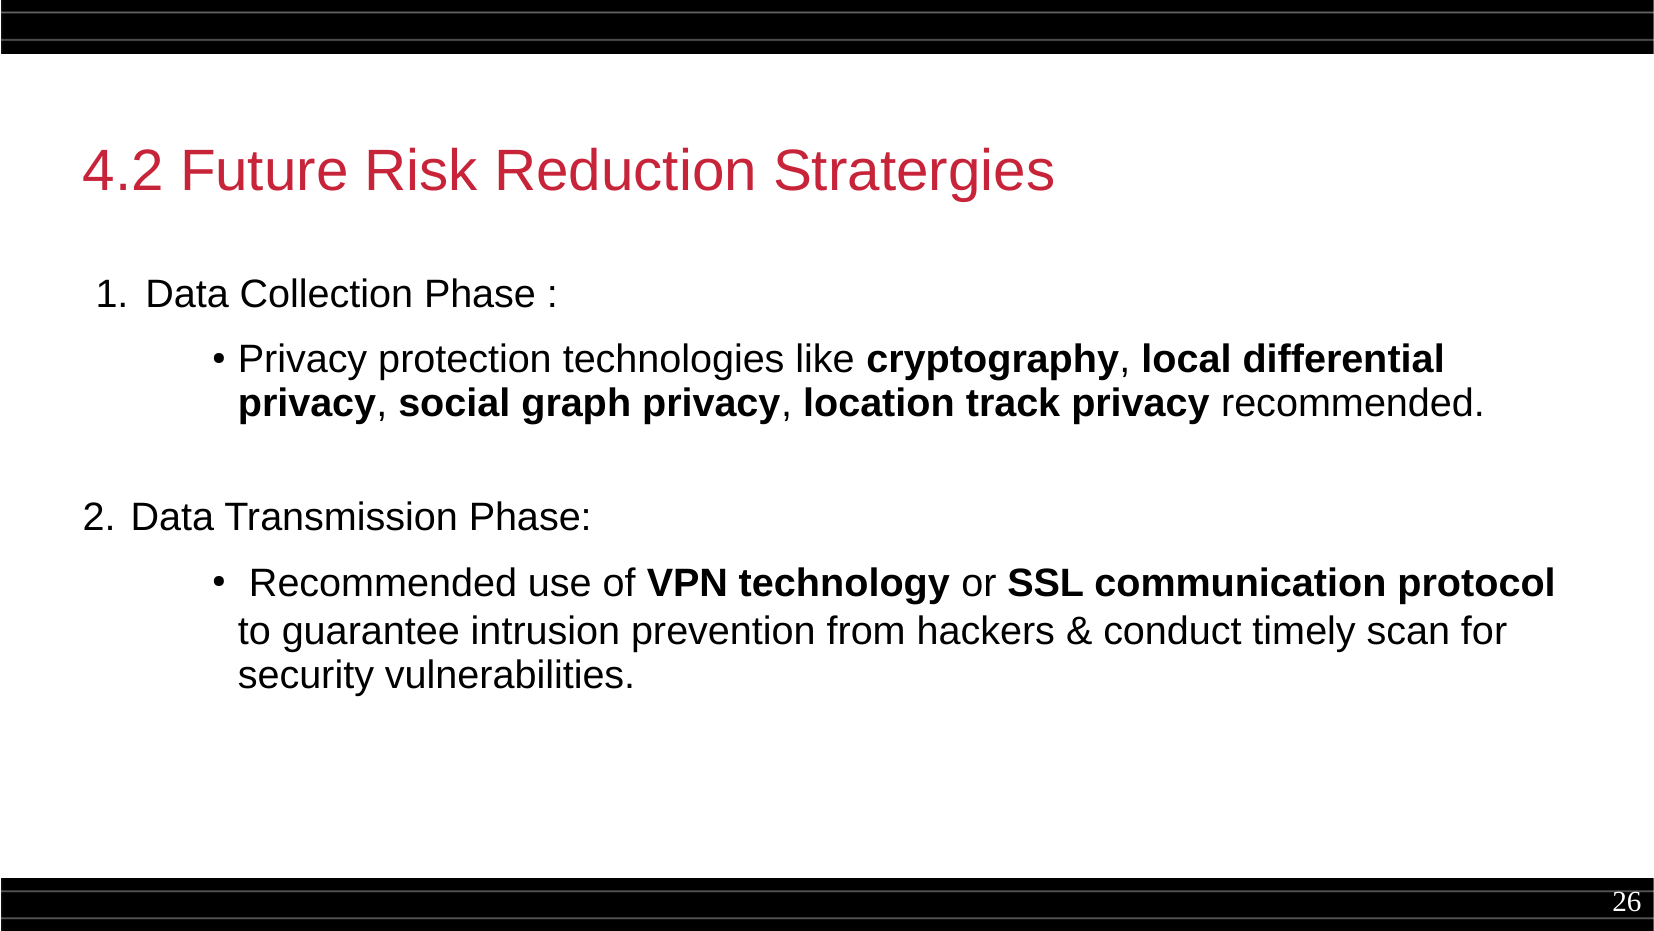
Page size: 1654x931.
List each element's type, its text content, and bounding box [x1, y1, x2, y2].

title 4.2 Future Risk Reduction Stratergies [82, 92, 1571, 249]
picture [1, 878, 1654, 931]
picture [1, 0, 1654, 54]
list Data Collection Phase : Privacy protection technologies like cryptography, local differential privacy, social graph privacy, location track privacy recommended. Data Transmission Phase: Recommended use of VPN technology or SSL communication protocol to guarantee intrusion prevention from hackers & conduct timely scan for security vulnerabilities. [82, 271, 1571, 758]
